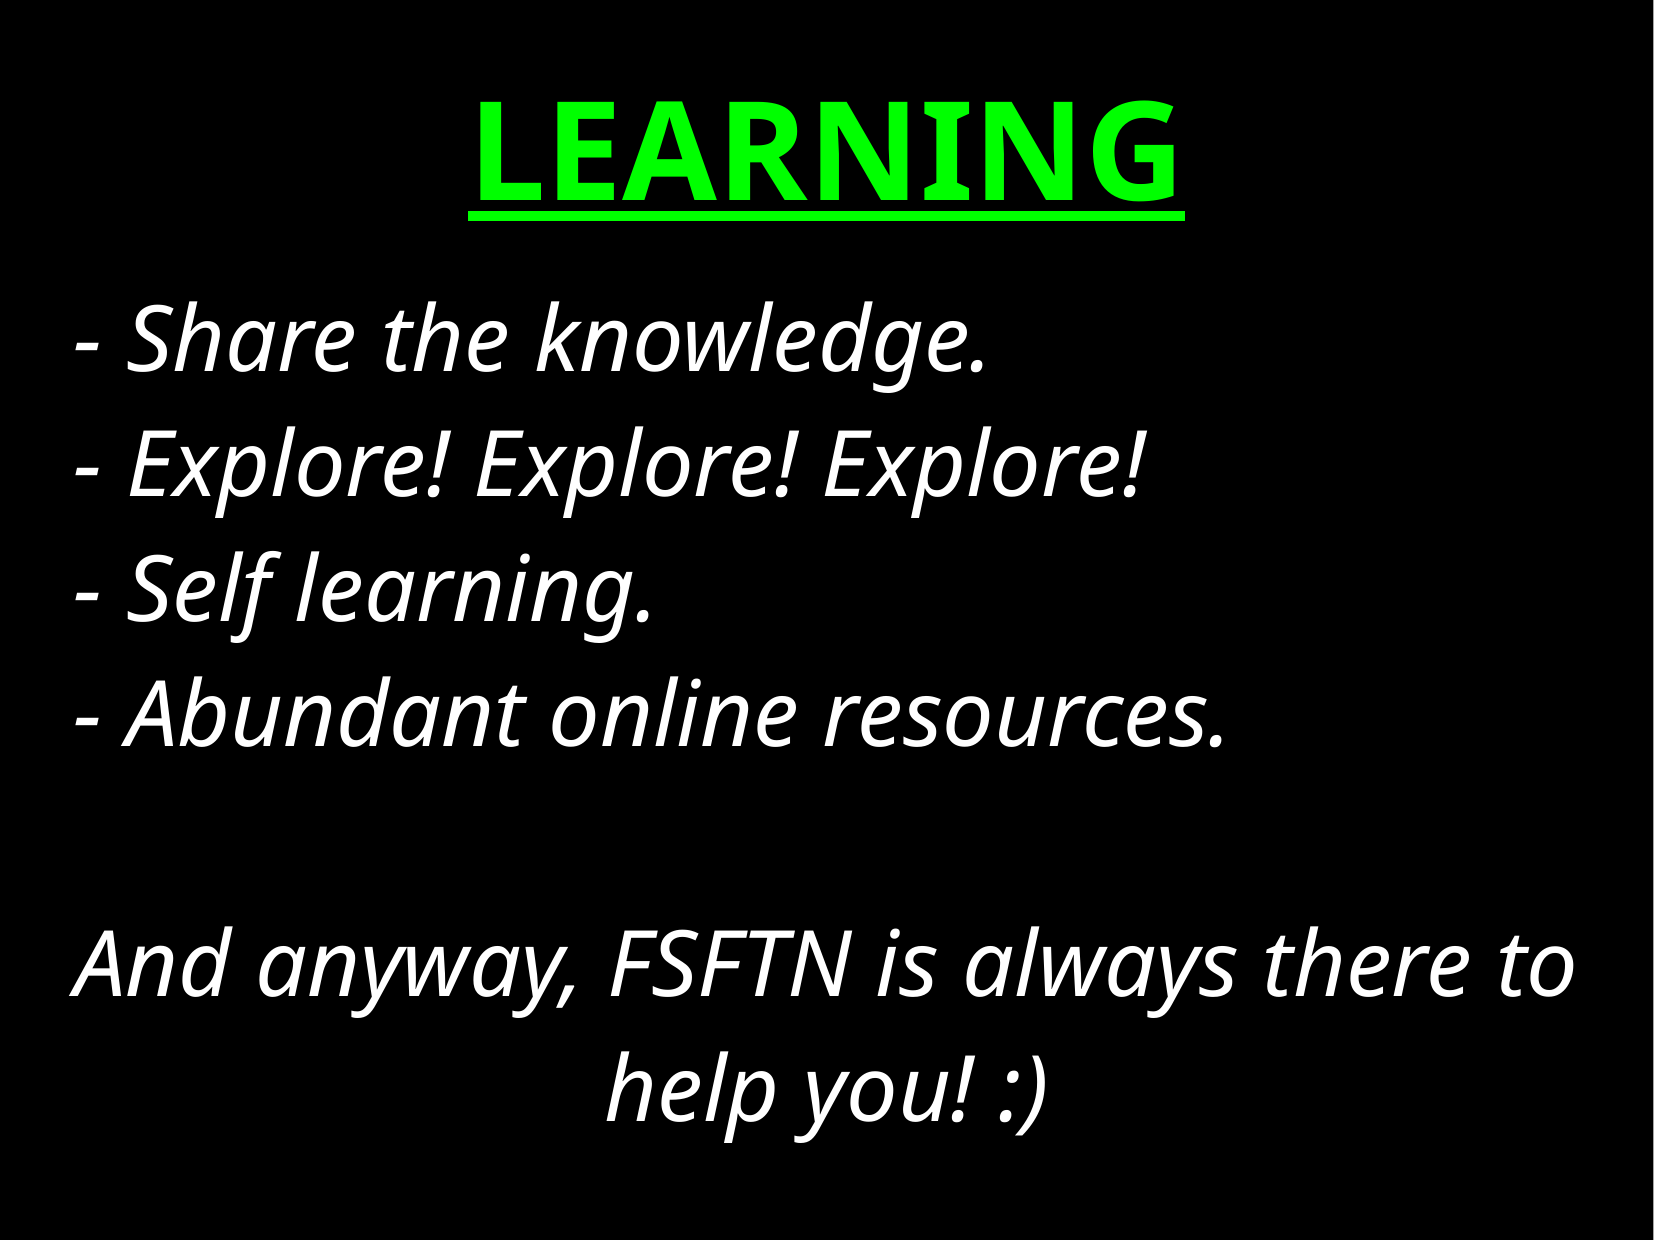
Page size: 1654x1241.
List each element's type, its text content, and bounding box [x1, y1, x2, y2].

title LEARNING [82, 50, 1571, 244]
text_box - Share the knowledge. - Explore! Explore! Explore! - Self learning. - Abundant online resources. And anyway, FSFTN is always there to help you! :) [59, 265, 1595, 1130]
